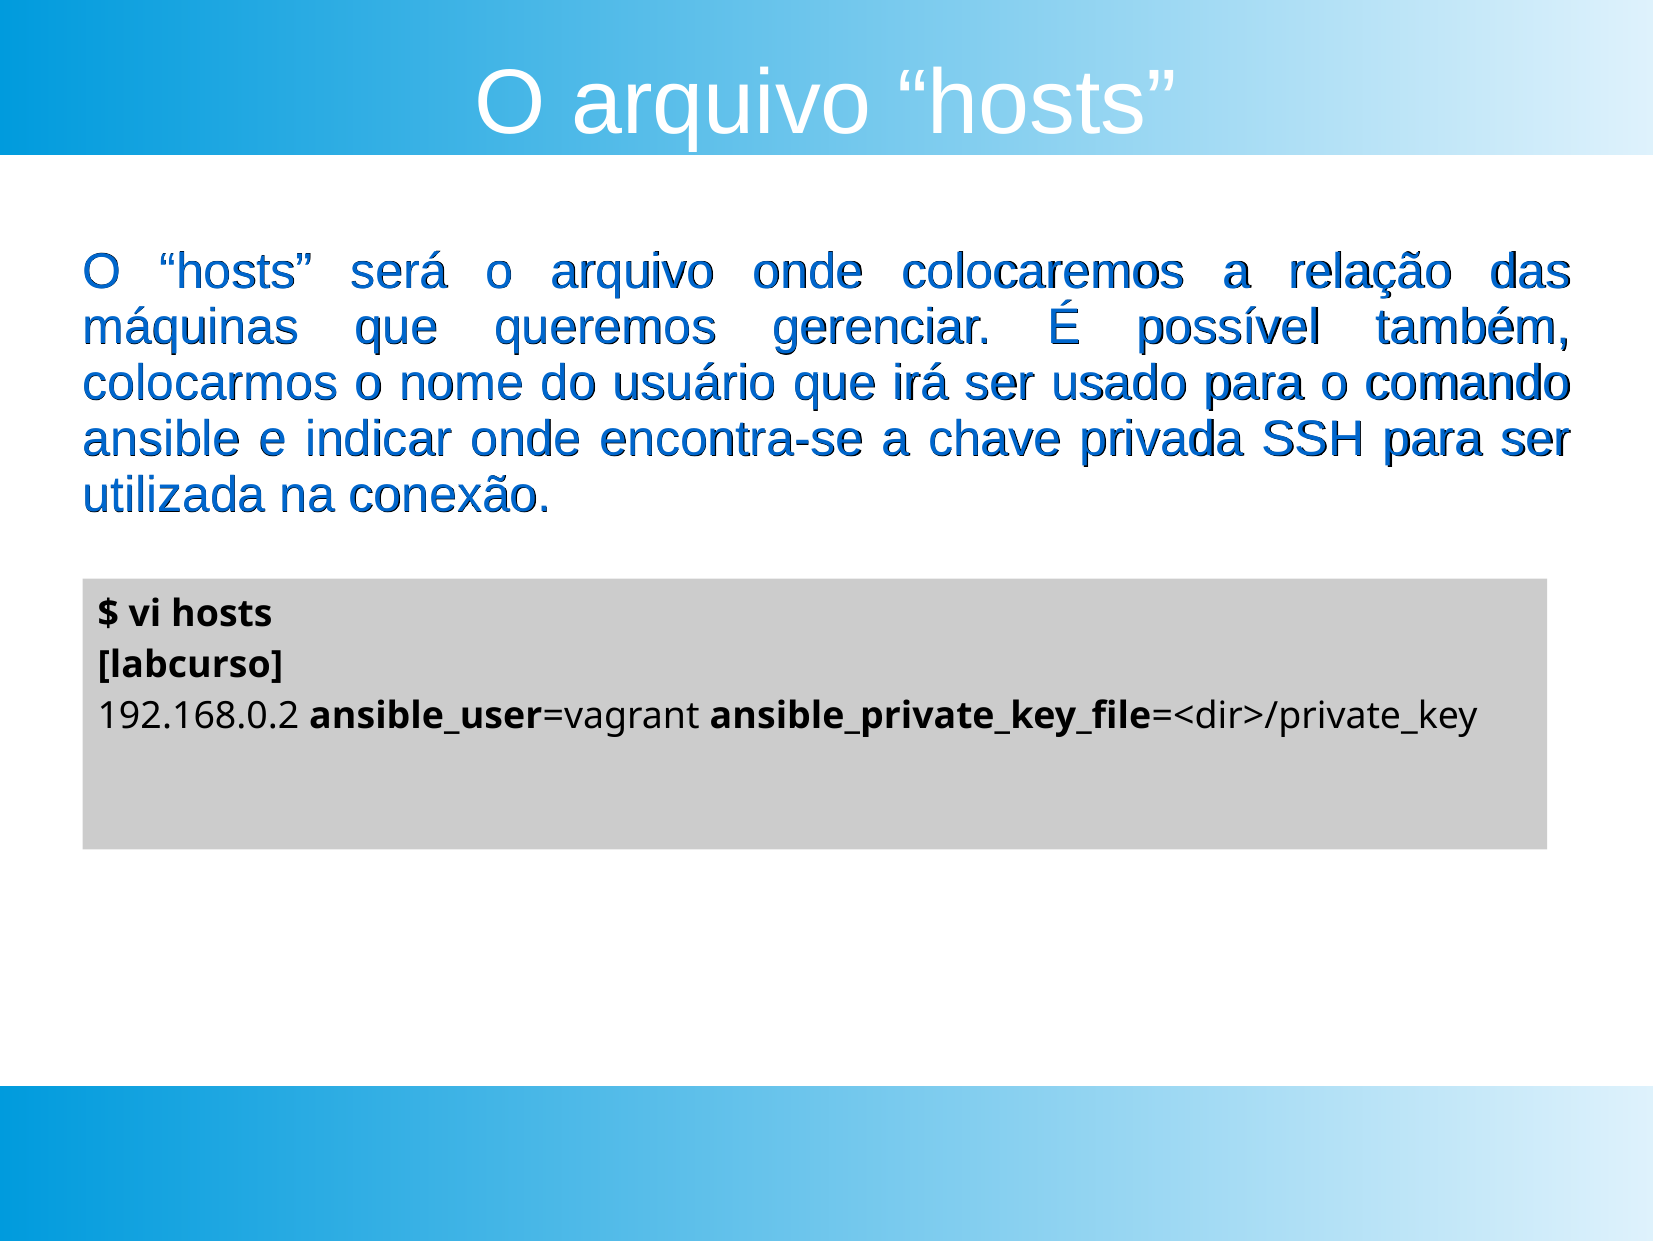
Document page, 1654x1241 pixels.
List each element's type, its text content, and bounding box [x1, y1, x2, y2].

title O arquivo “hosts” [82, 49, 1571, 155]
text_box $ vi hosts [labcurso] 192.168.0.2 ansible_user=vagrant ansible_private_key_file=<dir>/private_key [82, 578, 1548, 850]
list O “hosts” será o arquivo onde colocaremos a relação das máquinas que queremos gerenciar. É possível também, colocarmos o nome do usuário que irá ser usado para o comando ansible e indicar onde encontra-se a chave privada SSH para ser utilizada na conexão. [82, 242, 1571, 544]
